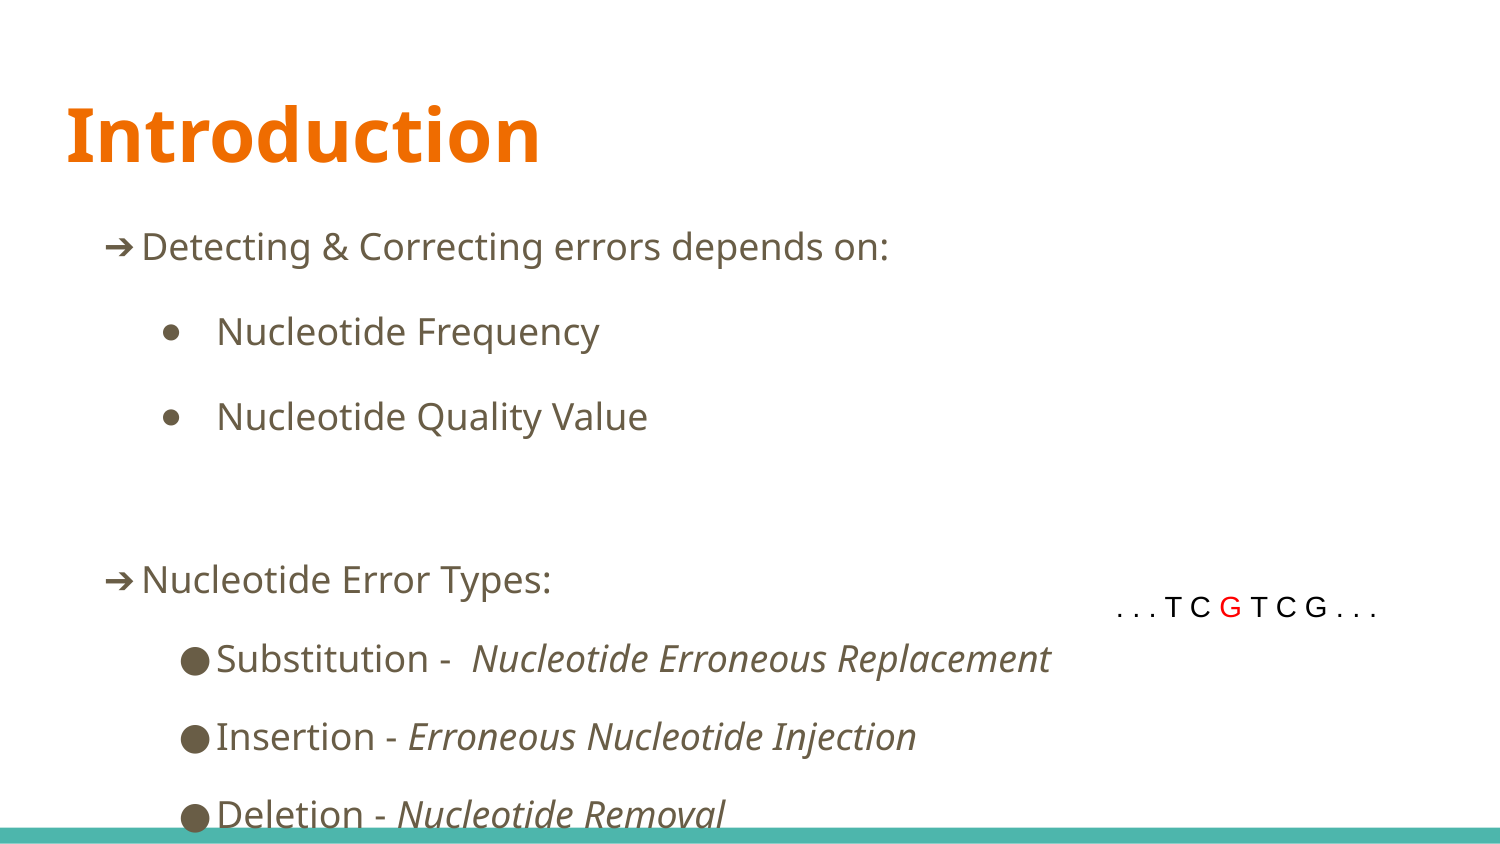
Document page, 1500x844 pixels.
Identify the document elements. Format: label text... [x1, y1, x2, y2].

list Detecting & Correcting errors depends on: Nucleotide Frequency Nucleotide Quality Value Nucleotide Error Types: Substitution - Nucleotide Erroneous Replacement Insertion - Erroneous Nucleotide Injection Deletion - Nucleotide Removal [51, 207, 1449, 750]
title Introduction [51, 72, 1449, 189]
text_box . . . T C G T C G . . . [1100, 573, 1407, 618]
